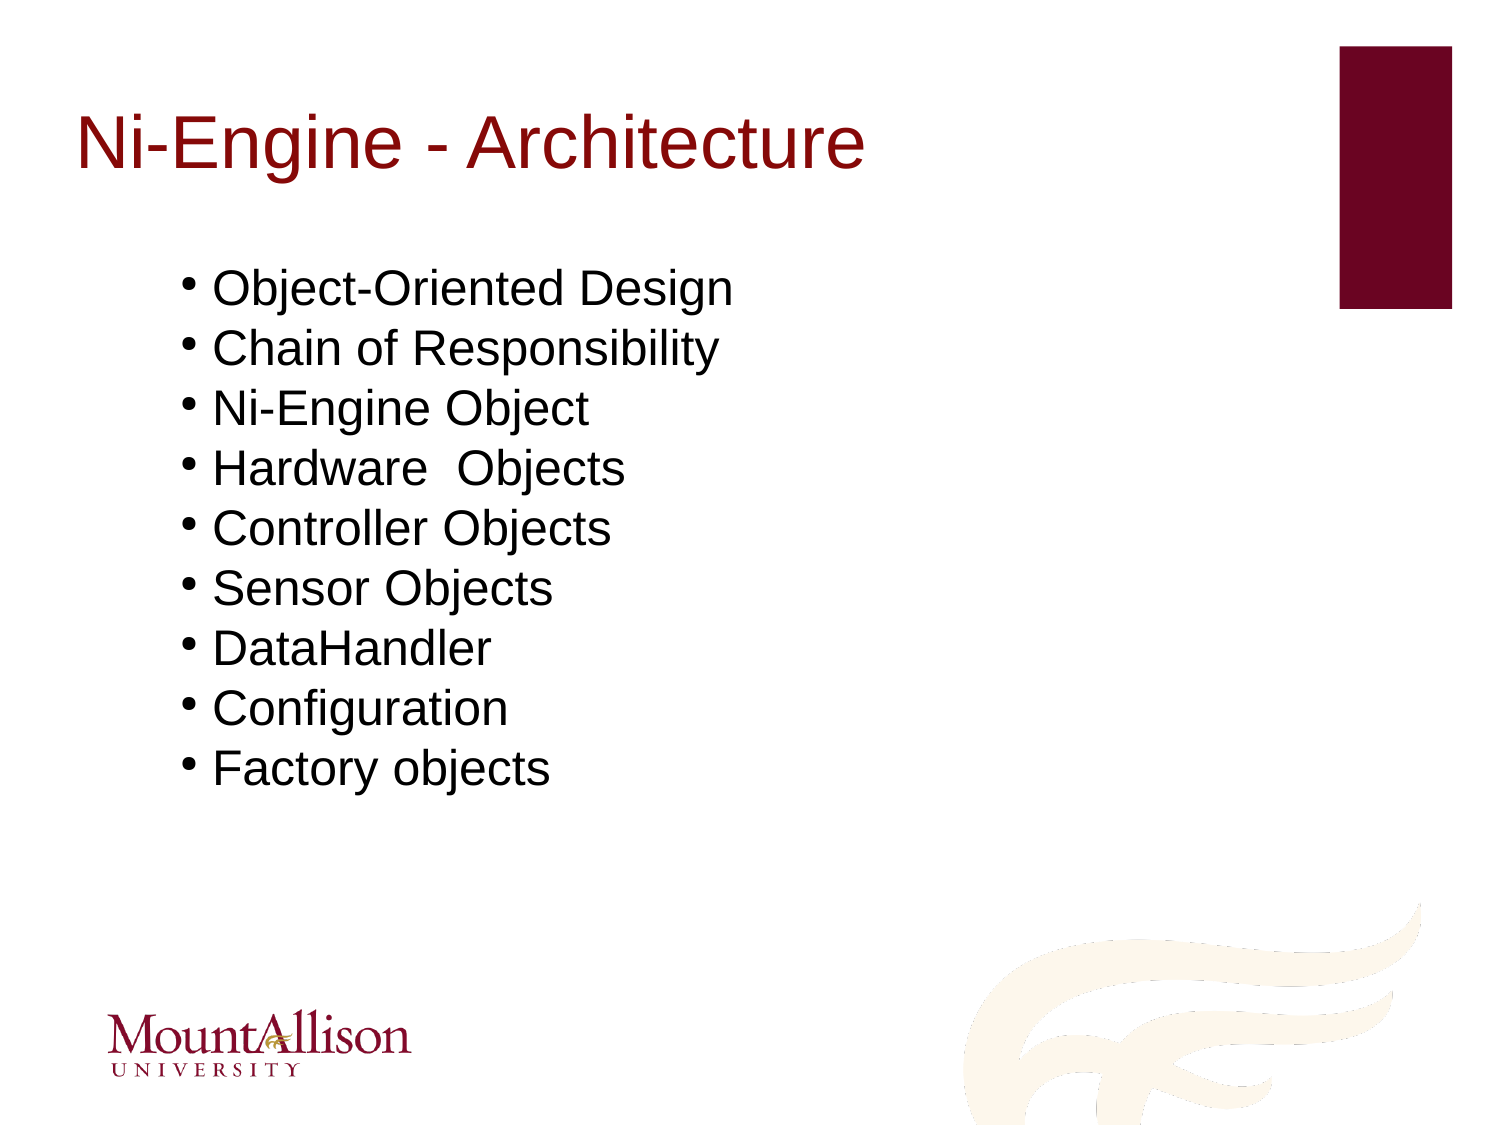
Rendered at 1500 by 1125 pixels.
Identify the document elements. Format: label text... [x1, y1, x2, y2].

text_box Object-Oriented Design Chain of Responsibility Ni-Engine Object Hardware Objects Controller Objects Sensor Objects DataHandler Configuration Factory objects [165, 248, 764, 803]
title Ni-Engine - Architecture [75, 44, 1425, 233]
picture [107, 901, 1423, 1125]
